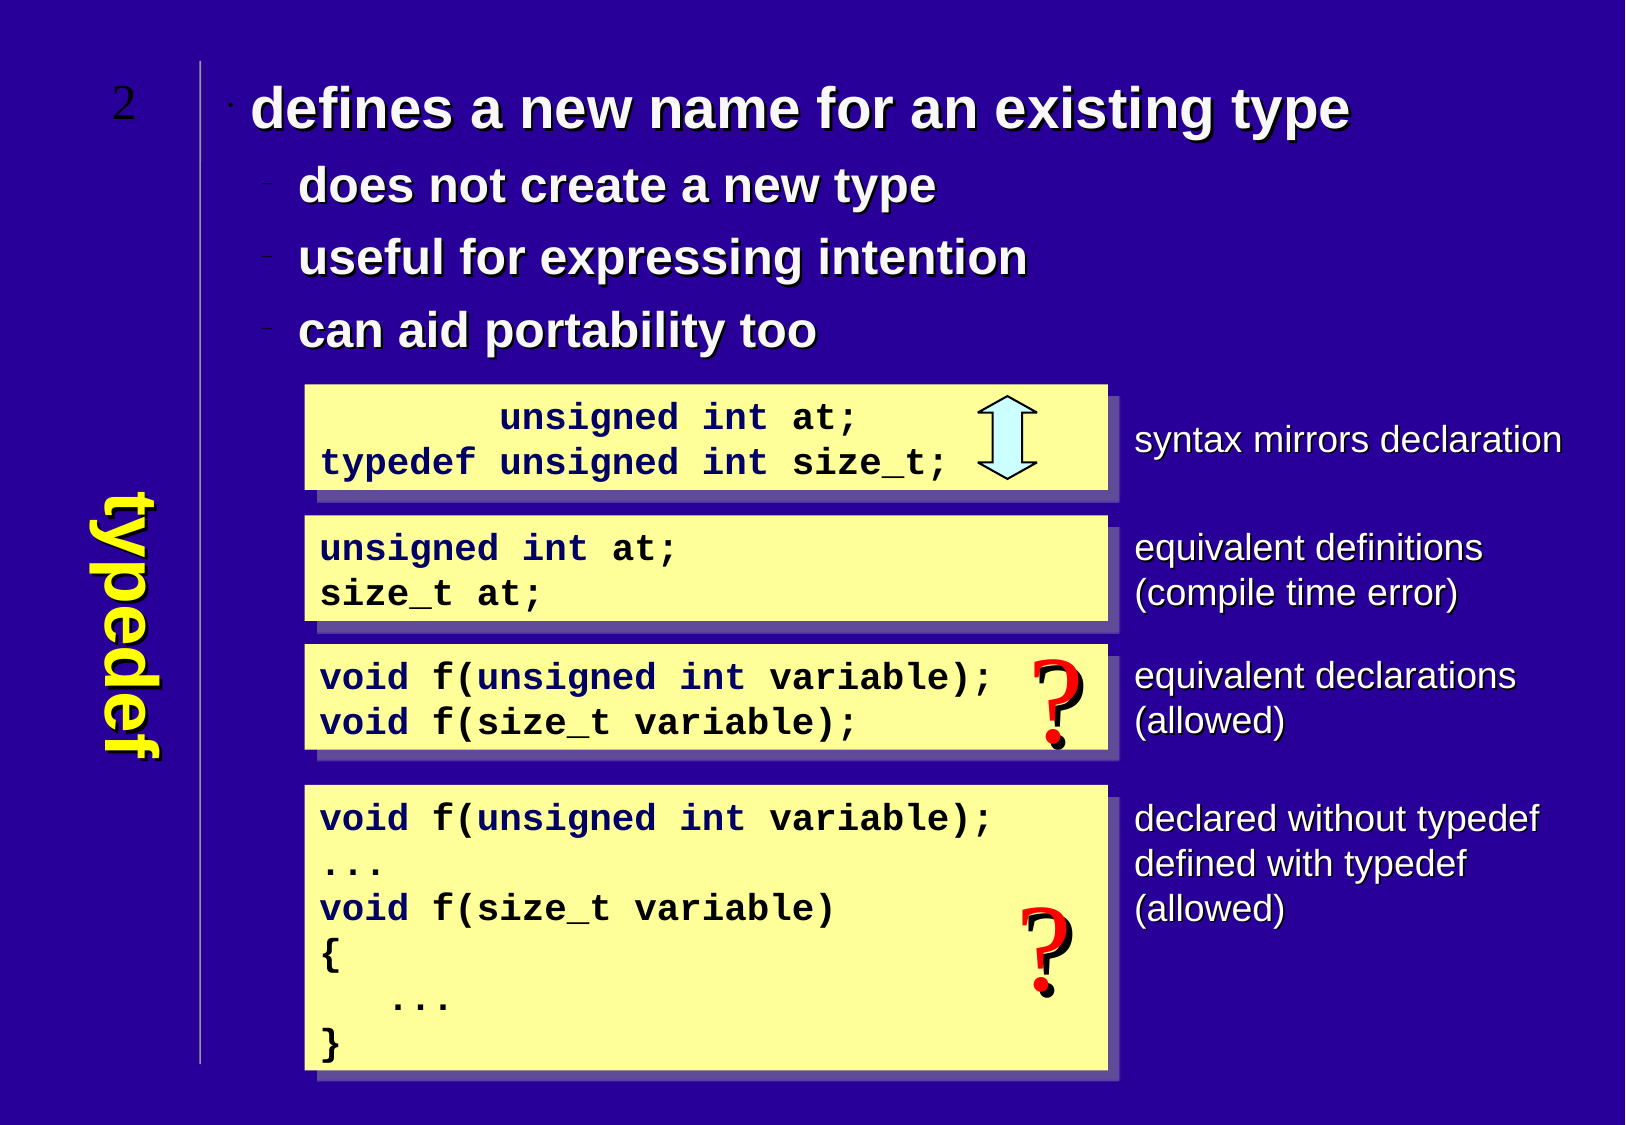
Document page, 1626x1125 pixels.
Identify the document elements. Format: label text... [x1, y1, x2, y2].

text_box void f(unsigned int variable); ... void f(size_t variable) { ... } [304, 784, 1108, 1071]
text_box equivalent declarations (allowed) [1119, 643, 1545, 749]
text_box declared without typedef defined with typedef (allowed) [1119, 785, 1581, 937]
title typedef [50, 187, 188, 1063]
text_box unsigned int at; typedef unsigned int size_t; [304, 384, 1108, 490]
text_box ? [1001, 857, 1088, 1024]
list defines a new name for an existing type does not create a new type useful for expressing intention can aid portability too [212, 62, 1550, 1063]
text_box void f(unsigned int variable); void f(size_t variable); [304, 644, 1013, 750]
text_box [977, 396, 1038, 479]
text_box unsigned int at; size_t at; [304, 515, 1108, 621]
text_box equivalent definitions (compile time error) [1119, 515, 1593, 621]
text_box syntax mirrors declaration [1119, 406, 1593, 468]
text_box ? [1013, 609, 1100, 776]
